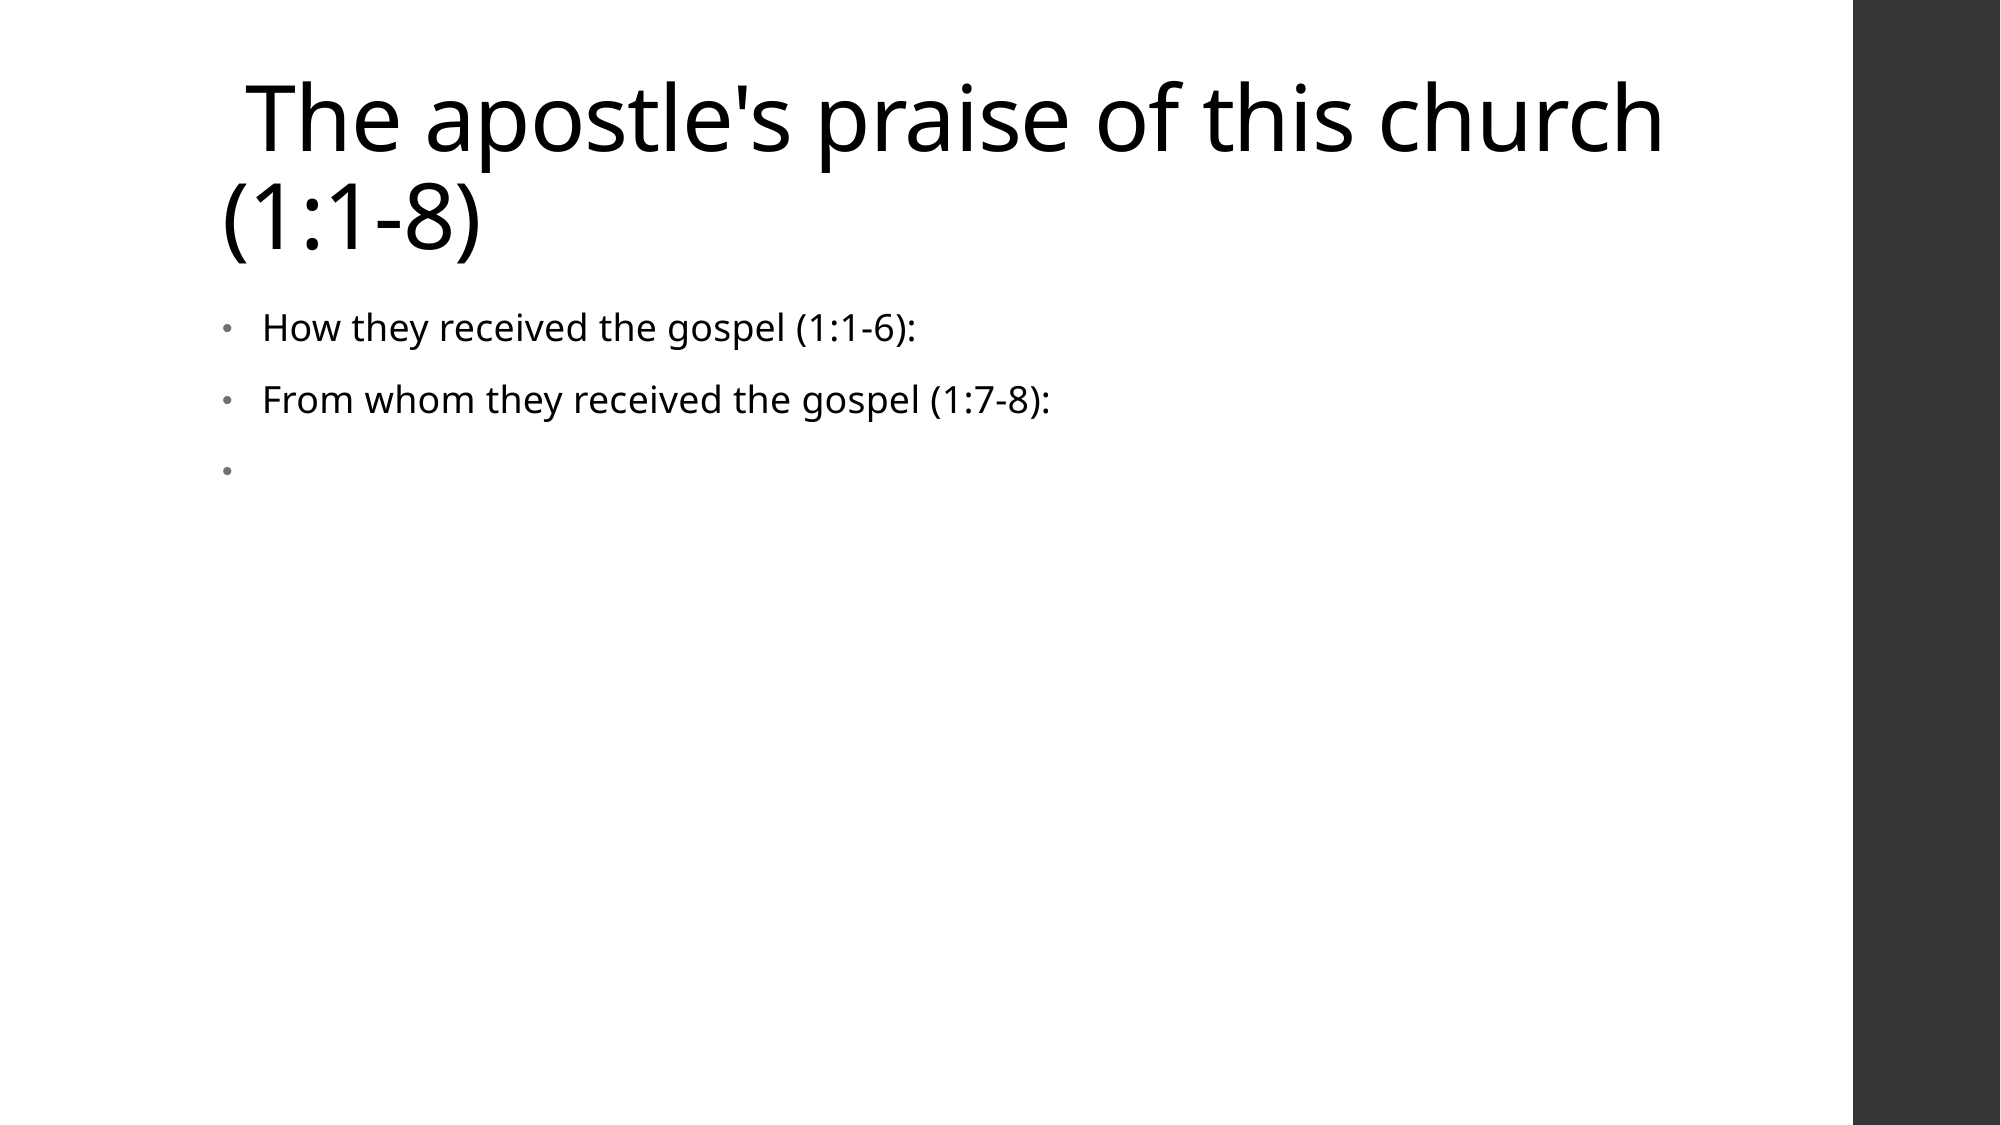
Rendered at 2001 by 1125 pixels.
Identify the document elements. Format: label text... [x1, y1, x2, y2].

list How they received the gospel (1:1-6): From whom they received the gospel (1:7-8): [206, 299, 1617, 1014]
title The apostle's praise of this church (1:1-8) [206, 60, 1797, 278]
